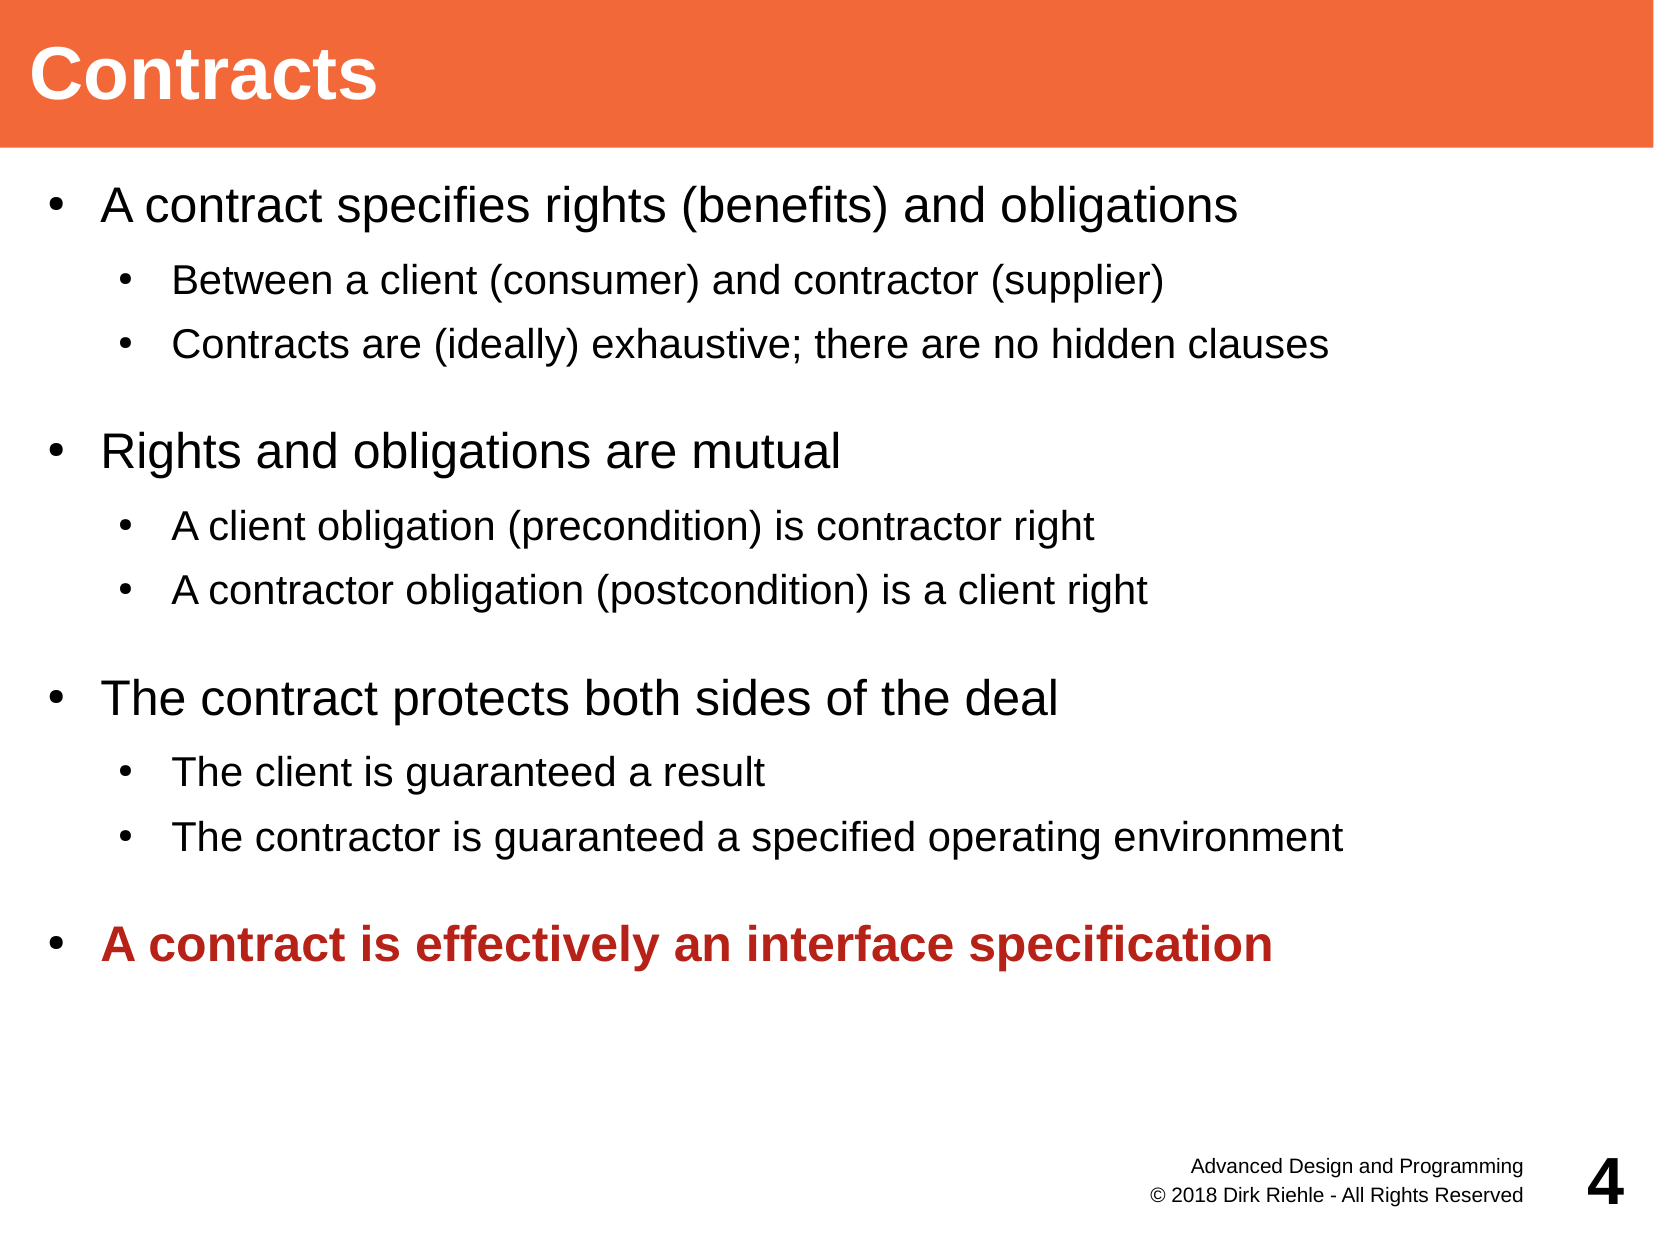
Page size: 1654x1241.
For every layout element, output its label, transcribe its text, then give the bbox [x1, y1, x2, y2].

list A contract specifies rights (benefits) and obligations Between a client (consumer) and contractor (supplier) Contracts are (ideally) exhaustive; there are no hidden clauses Rights and obligations are mutual A client obligation (precondition) is contractor right A contractor obligation (postcondition) is a client right The contract protects both sides of the deal The client is guaranteed a result The contractor is guaranteed a specified operating environment A contract is effectively an interface specification [29, 177, 1625, 1063]
title Contracts [0, 0, 1654, 148]
